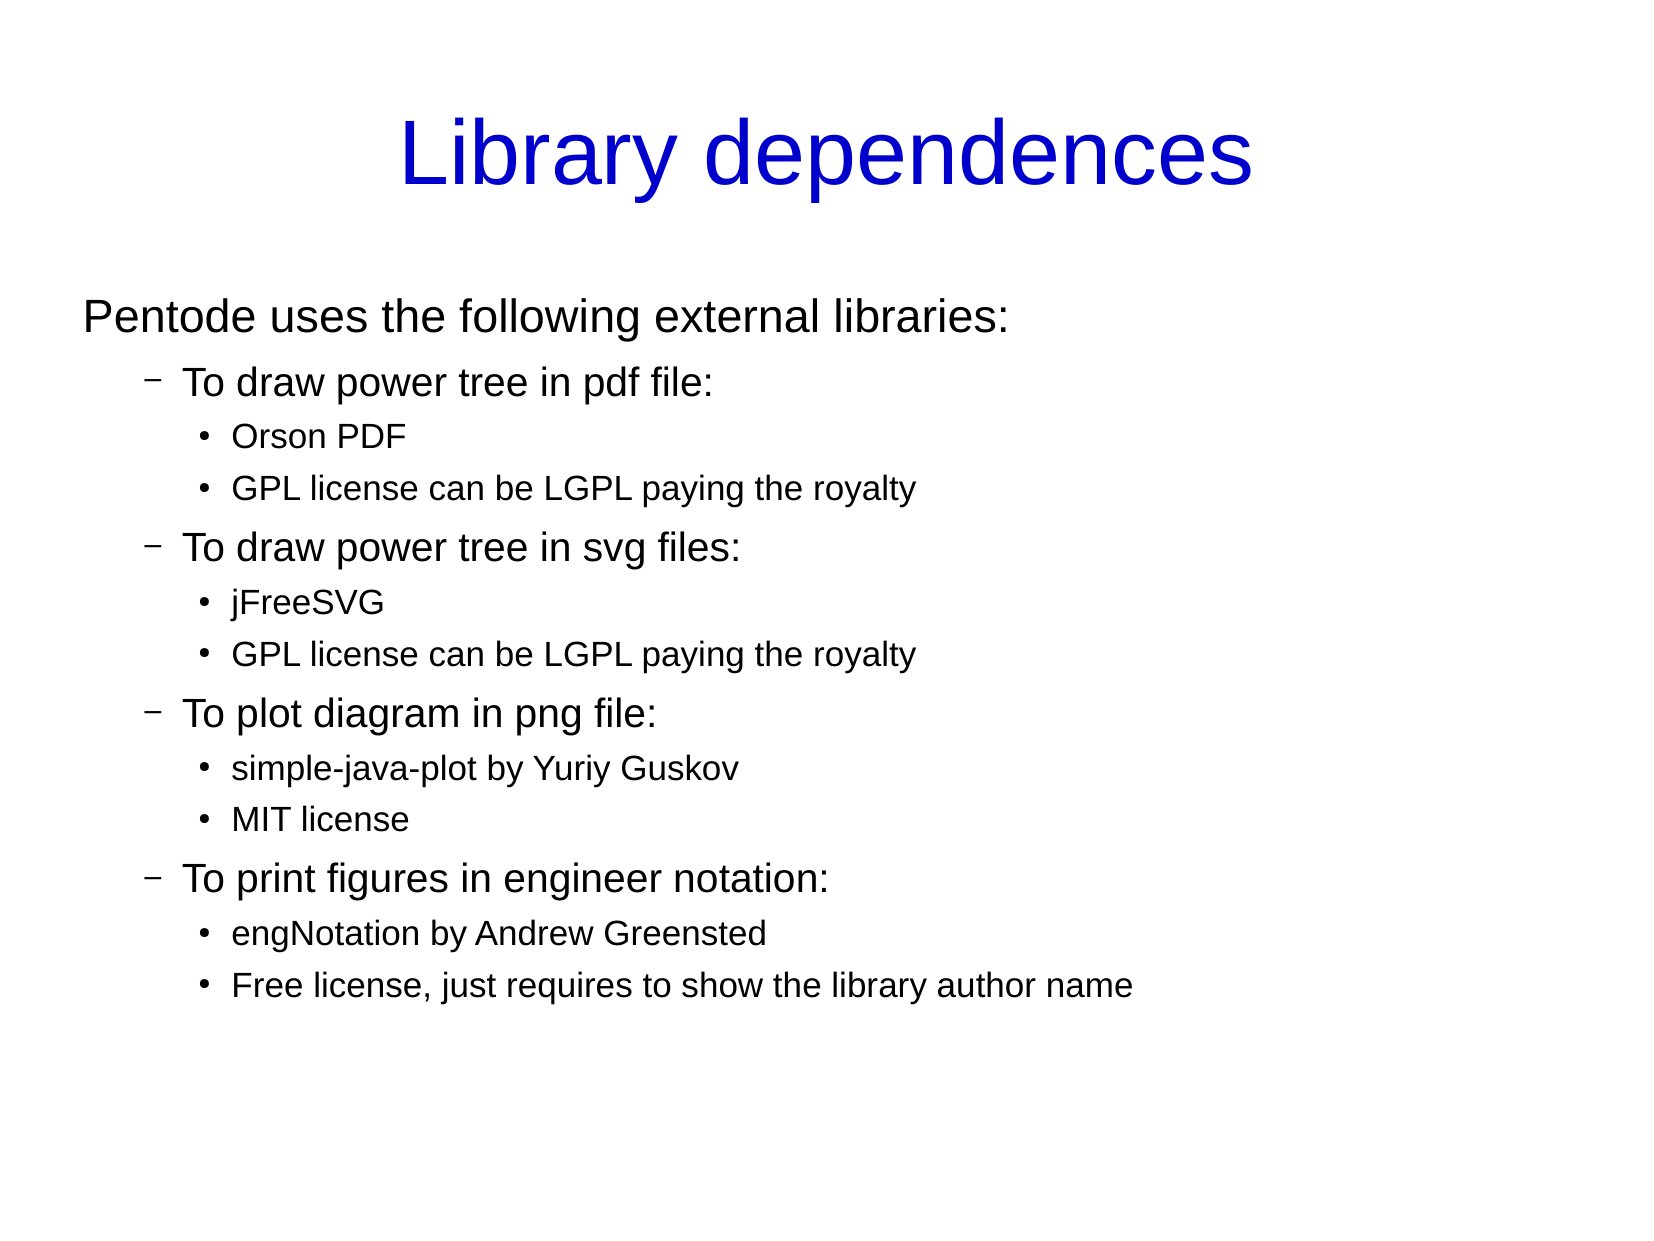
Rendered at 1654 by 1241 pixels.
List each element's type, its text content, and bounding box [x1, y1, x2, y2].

title Library dependences [82, 49, 1571, 257]
list Pentode uses the following external libraries: To draw power tree in pdf file: Orson PDF GPL license can be LGPL paying the royalty To draw power tree in svg files: jFreeSVG GPL license can be LGPL paying the royalty To plot diagram in png file: simple-java-plot by Yuriy Guskov MIT license To print figures in engineer notation: engNotation by Andrew Greensted Free license, just requires to show the library author name [82, 290, 1571, 1010]
